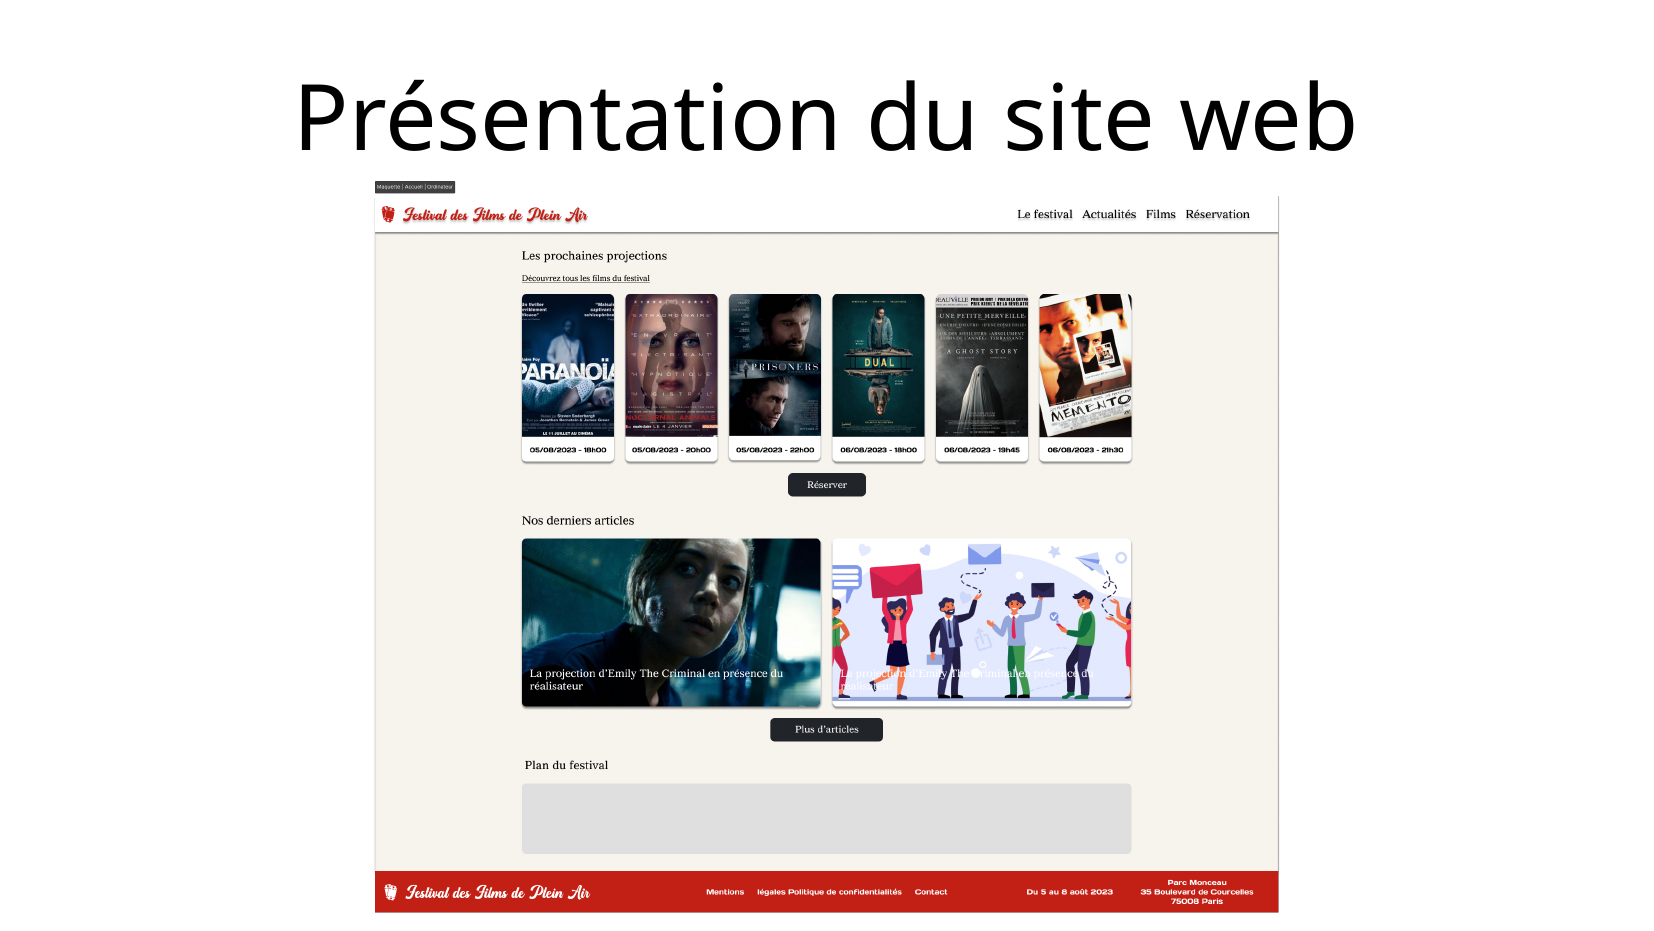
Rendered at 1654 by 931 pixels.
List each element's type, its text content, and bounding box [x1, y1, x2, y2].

title Présentation du site web [82, 37, 1571, 193]
picture [354, 177, 1299, 931]
